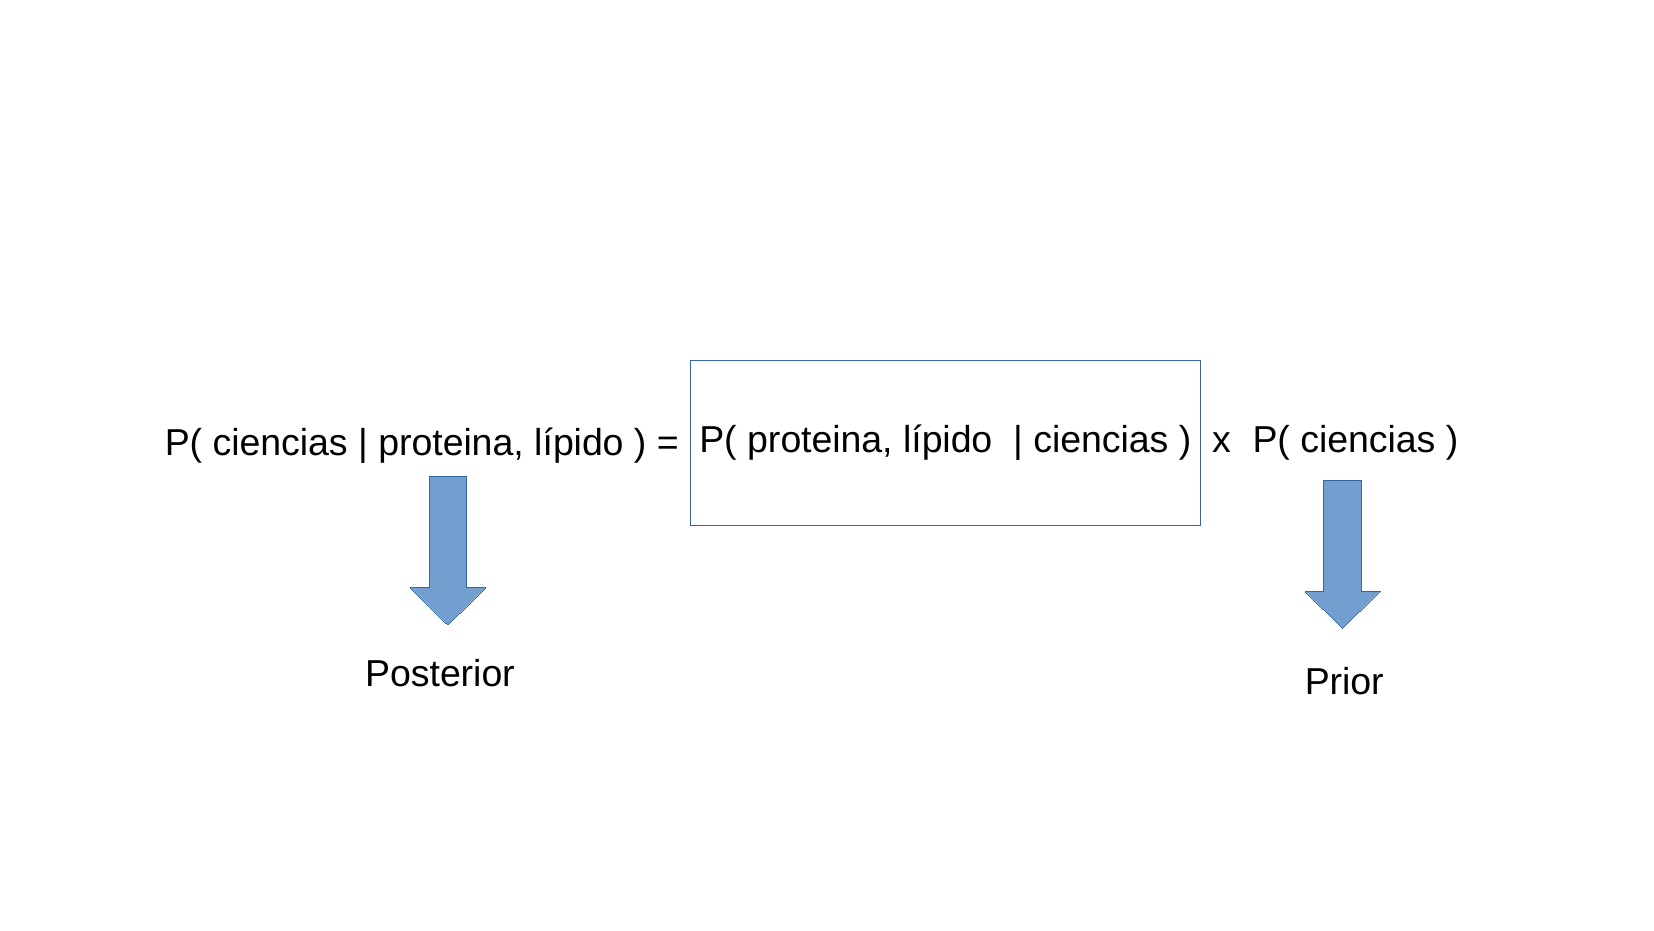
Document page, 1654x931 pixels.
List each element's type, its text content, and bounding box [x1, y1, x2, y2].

text_box [690, 360, 1201, 526]
text_box P( proteina, lípido | ciencias ) x P( ciencias ) [1201, 411, 1600, 467]
text_box P( ciencias | proteina, lípido ) = [150, 413, 684, 464]
text_box [1305, 480, 1381, 629]
text_box [410, 476, 486, 625]
text_box Posterior [350, 645, 666, 696]
text_box Prior [1290, 653, 1426, 704]
